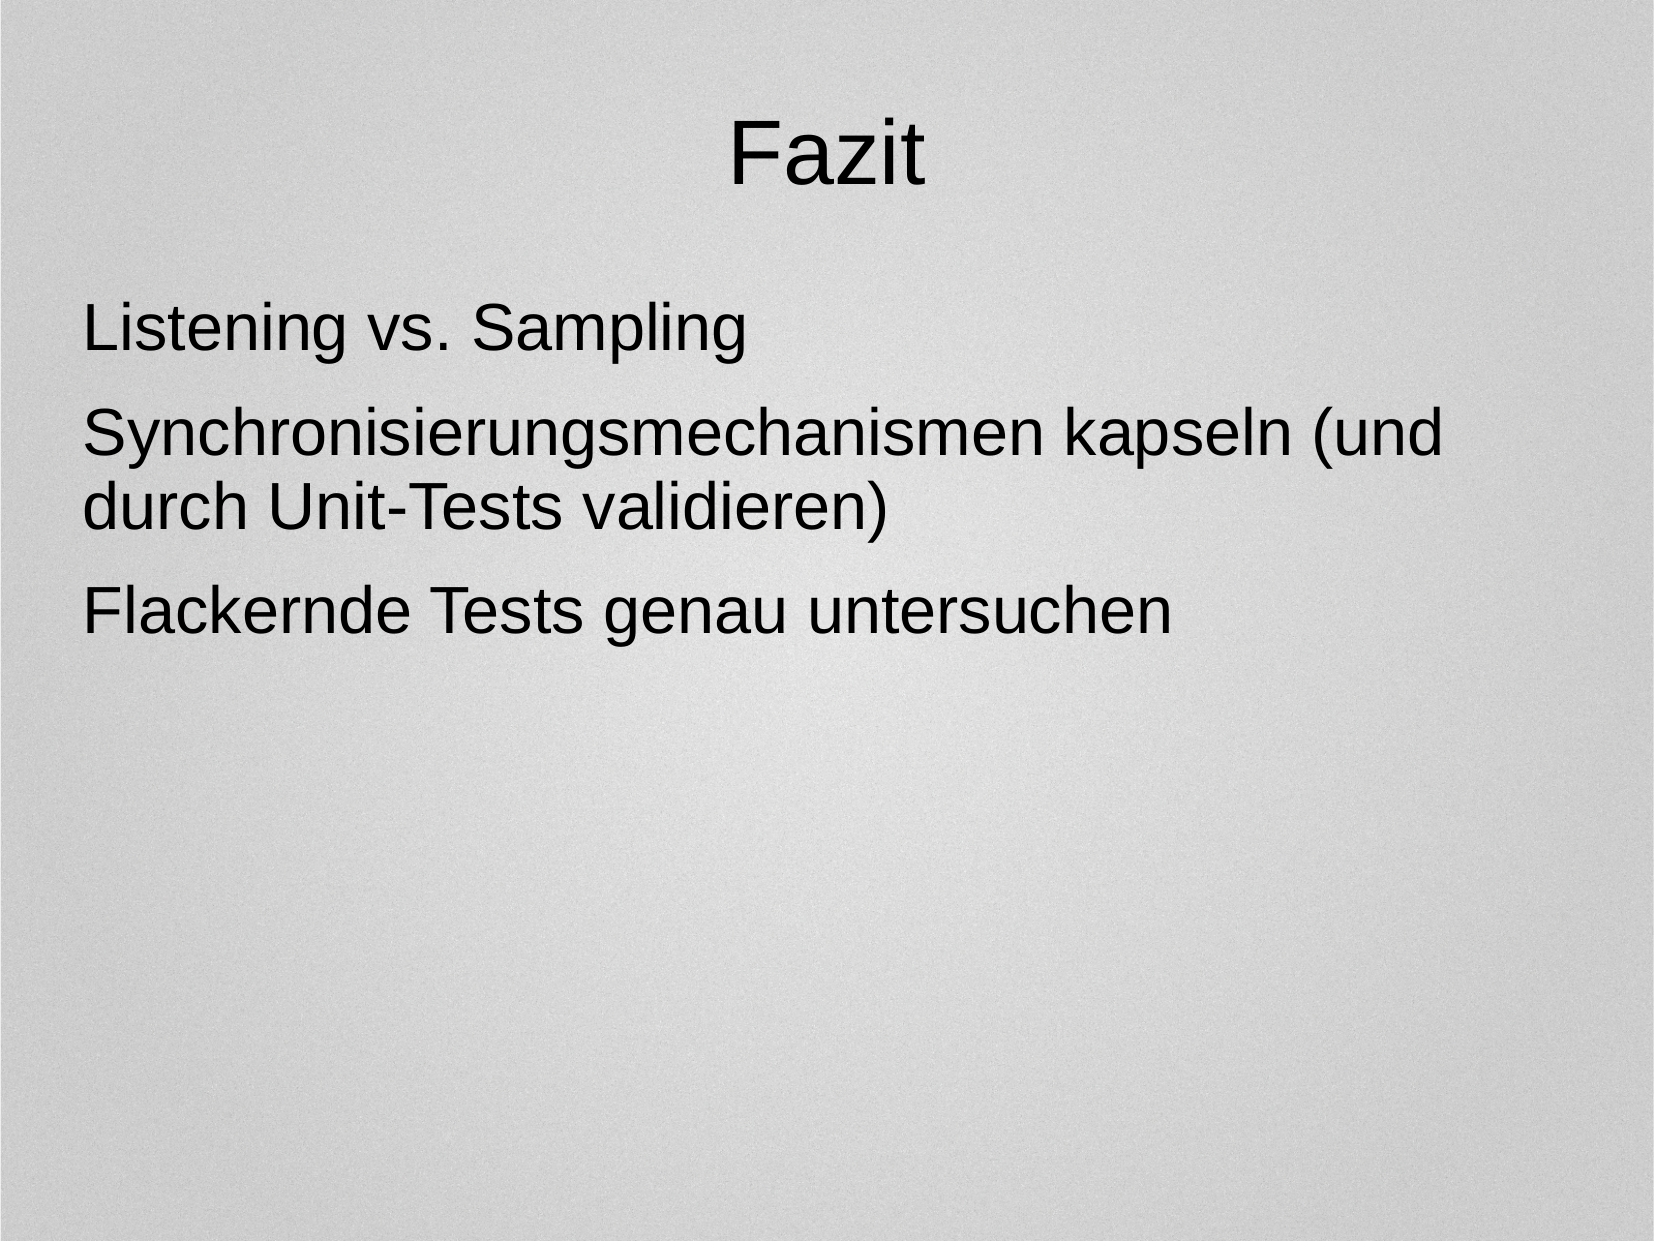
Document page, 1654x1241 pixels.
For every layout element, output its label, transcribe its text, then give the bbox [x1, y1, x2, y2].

title Fazit [82, 49, 1571, 257]
picture [0, 0, 1654, 1241]
list Listening vs. Sampling Synchronisierungsmechanismen kapseln (und durch Unit-Tests validieren) Flackernde Tests genau untersuchen [82, 290, 1571, 1010]
